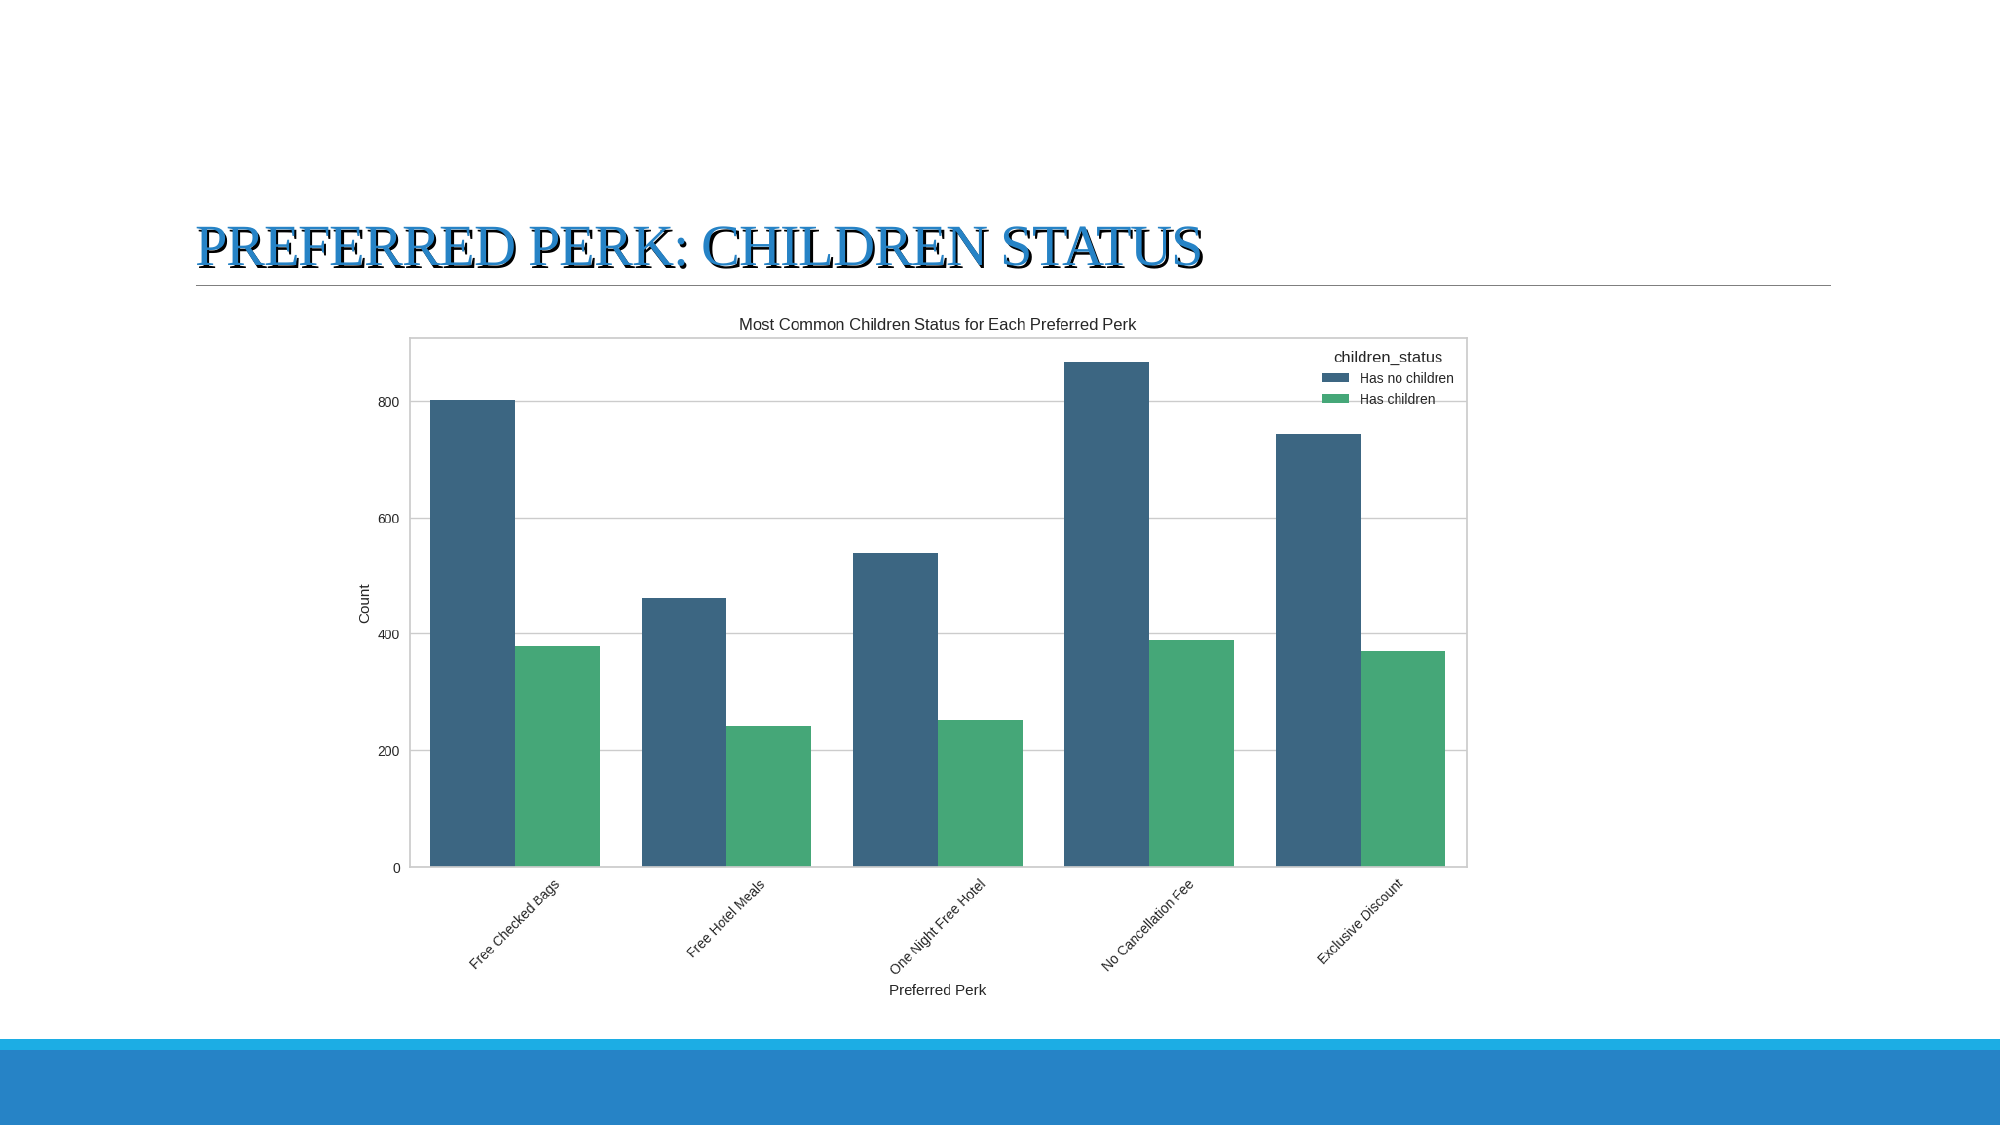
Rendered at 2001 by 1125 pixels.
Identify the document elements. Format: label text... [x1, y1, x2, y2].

picture [348, 308, 1475, 1006]
title PREFERRED PERK: CHILDREN STATUS [180, 47, 1831, 286]
